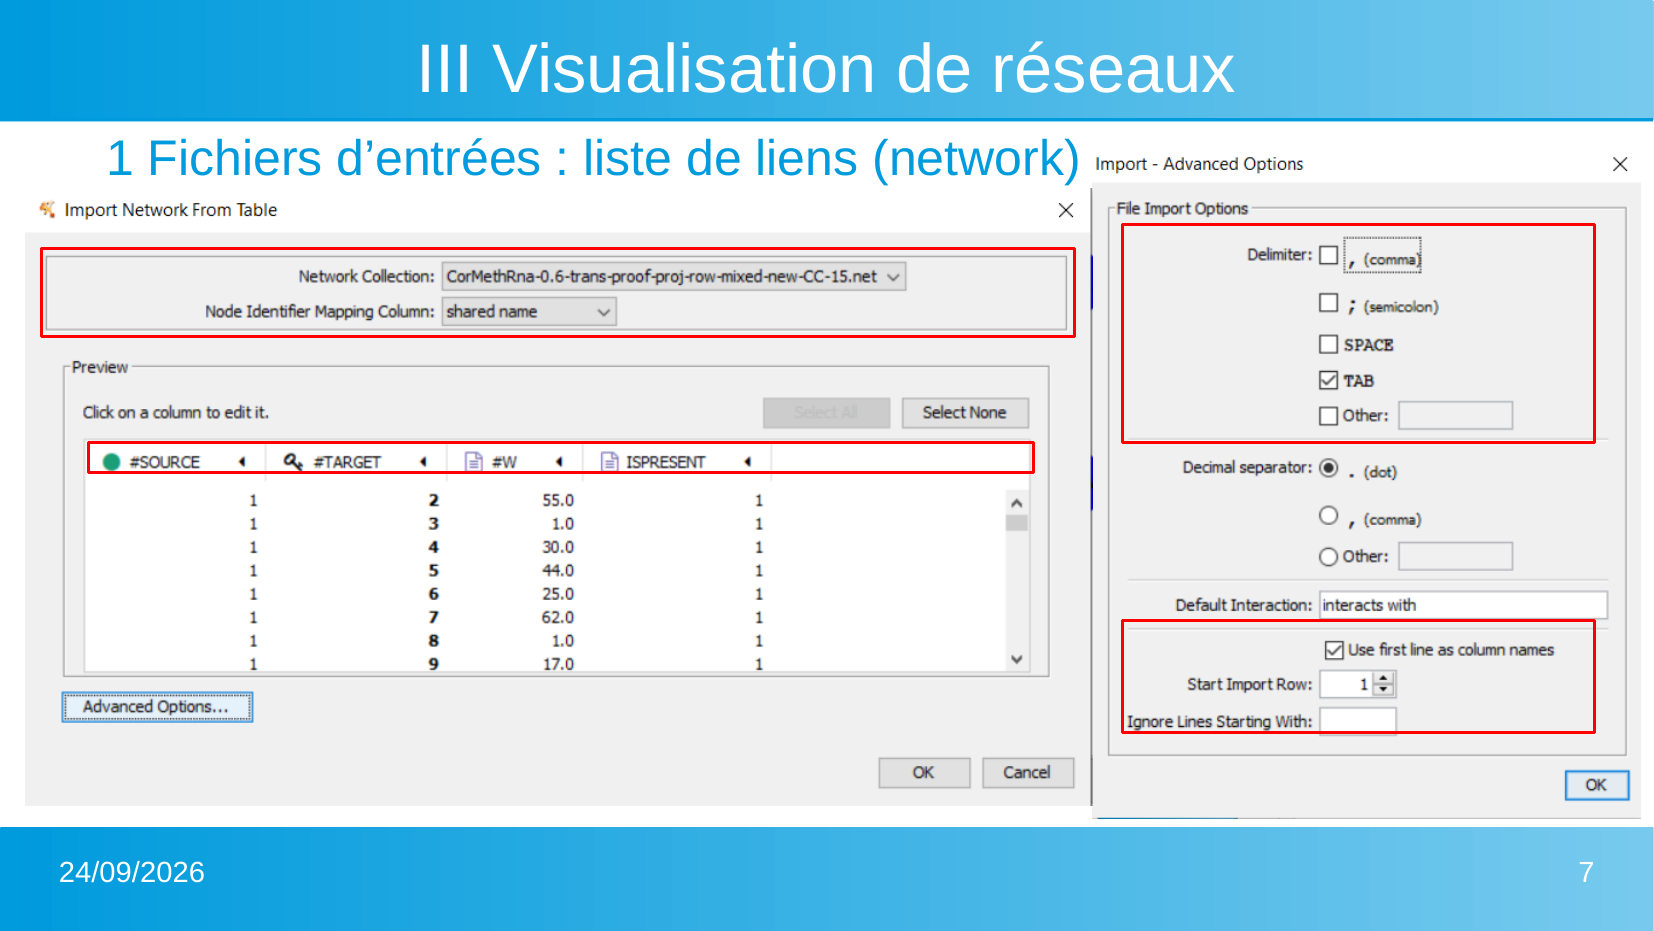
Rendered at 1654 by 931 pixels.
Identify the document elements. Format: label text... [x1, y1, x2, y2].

picture [25, 147, 1641, 819]
title III Visualisation de réseaux [59, 29, 1595, 108]
list 1 Fichiers d’entrées : liste de liens (network) [35, 129, 1571, 188]
